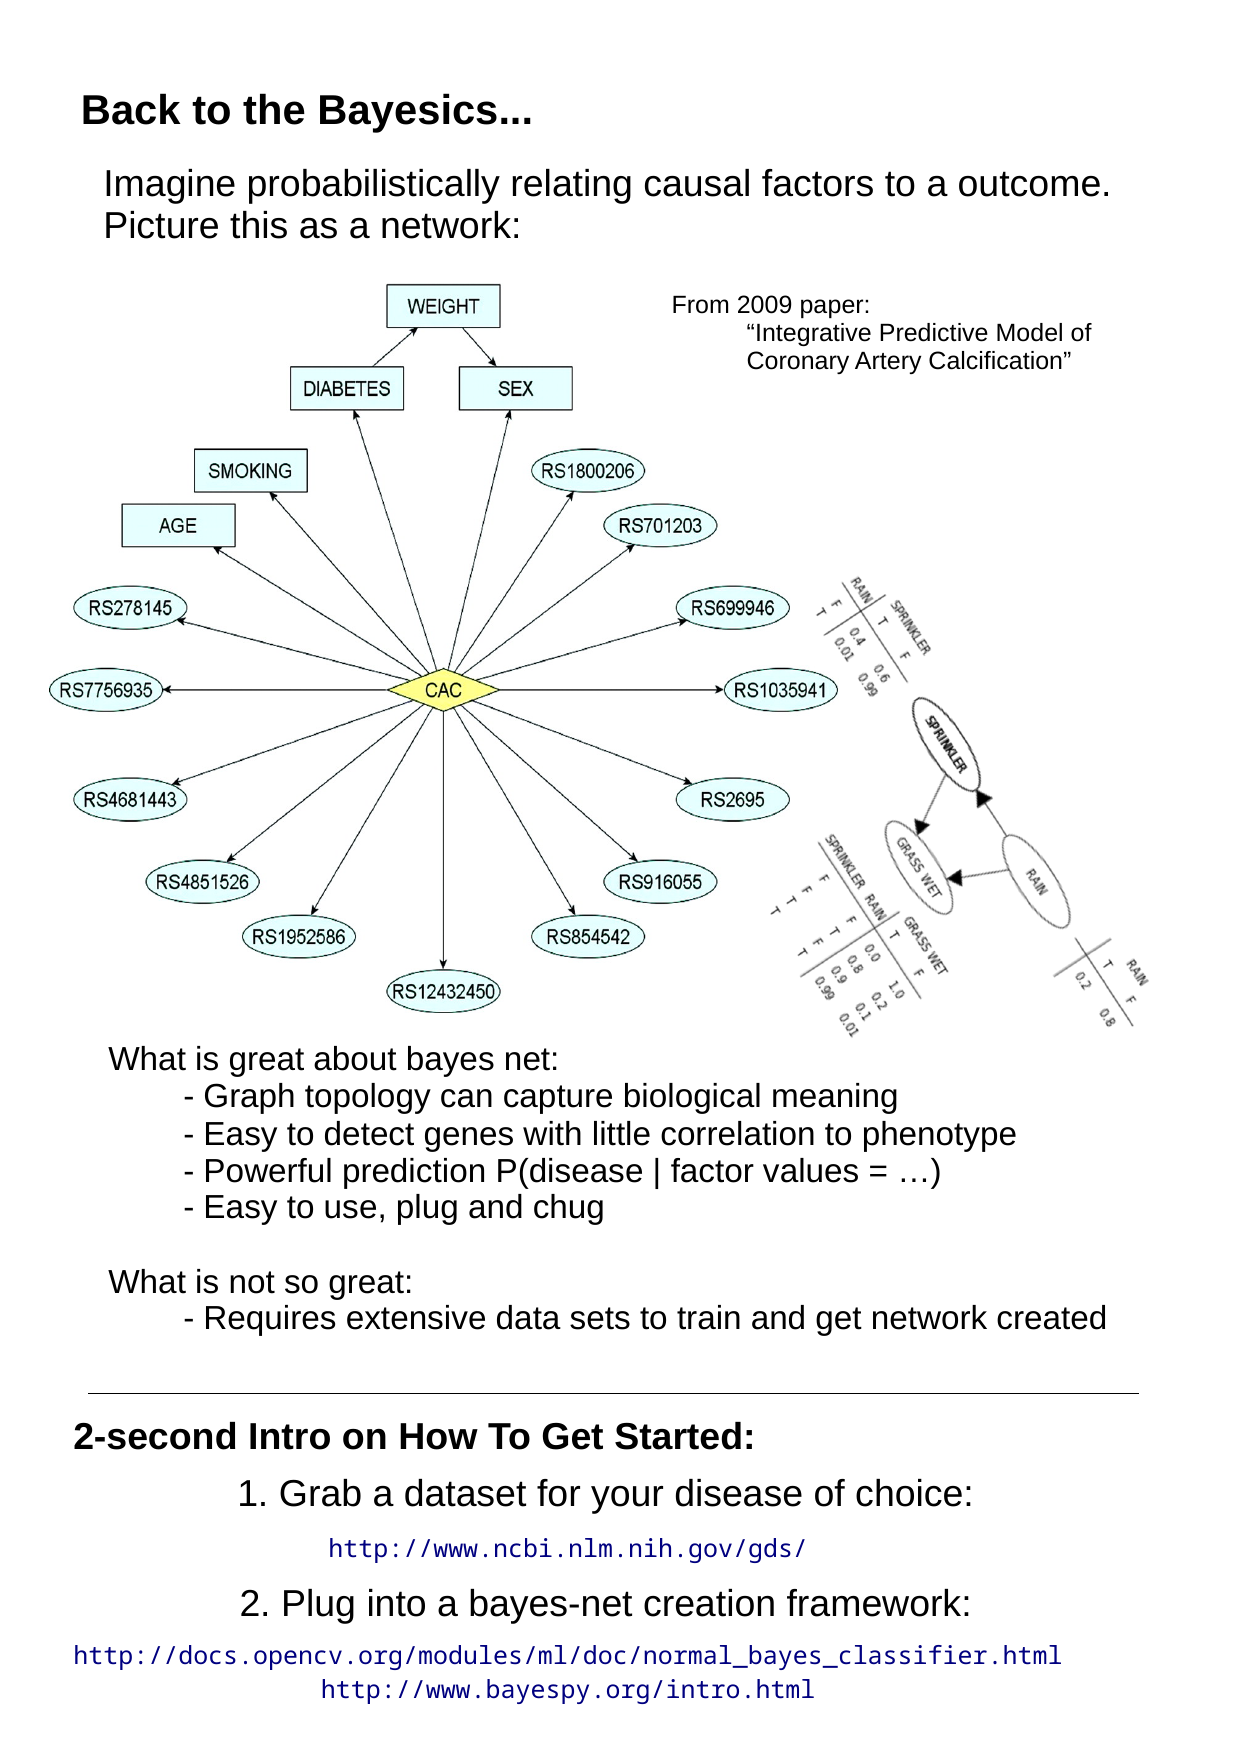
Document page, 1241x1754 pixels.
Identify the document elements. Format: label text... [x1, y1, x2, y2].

picture [49, 283, 1182, 1180]
text_box Imagine probabilistically relating causal factors to a outcome. Picture this as a network: [88, 154, 1128, 296]
text_box 2-second Intro on How To Get Started: 1. Grab a dataset for your disease of choice: http://www.ncbi.nlm.nih.gov/gds/ 2. Plug into a bayes-net creation framework: http://docs.opencv.org/modules/ml/doc/normal_bayes_classifier.html http://www.bayespy.org/intro.html [58, 1408, 1182, 1723]
text_box From 2009 paper: “Integrative Predictive Model of Coronary Artery Calcification” [656, 283, 1108, 384]
text_box Back to the Bayesics... [66, 79, 549, 142]
text_box What is great about bayes net: - Graph topology can capture biological meaning - Easy to detect genes with little correlation to phenotype - Powerful prediction P(disease | factor values = …) - Easy to use, plug and chug What is not so great: - Requires extensive data sets to train and get network created [93, 1033, 1124, 1349]
